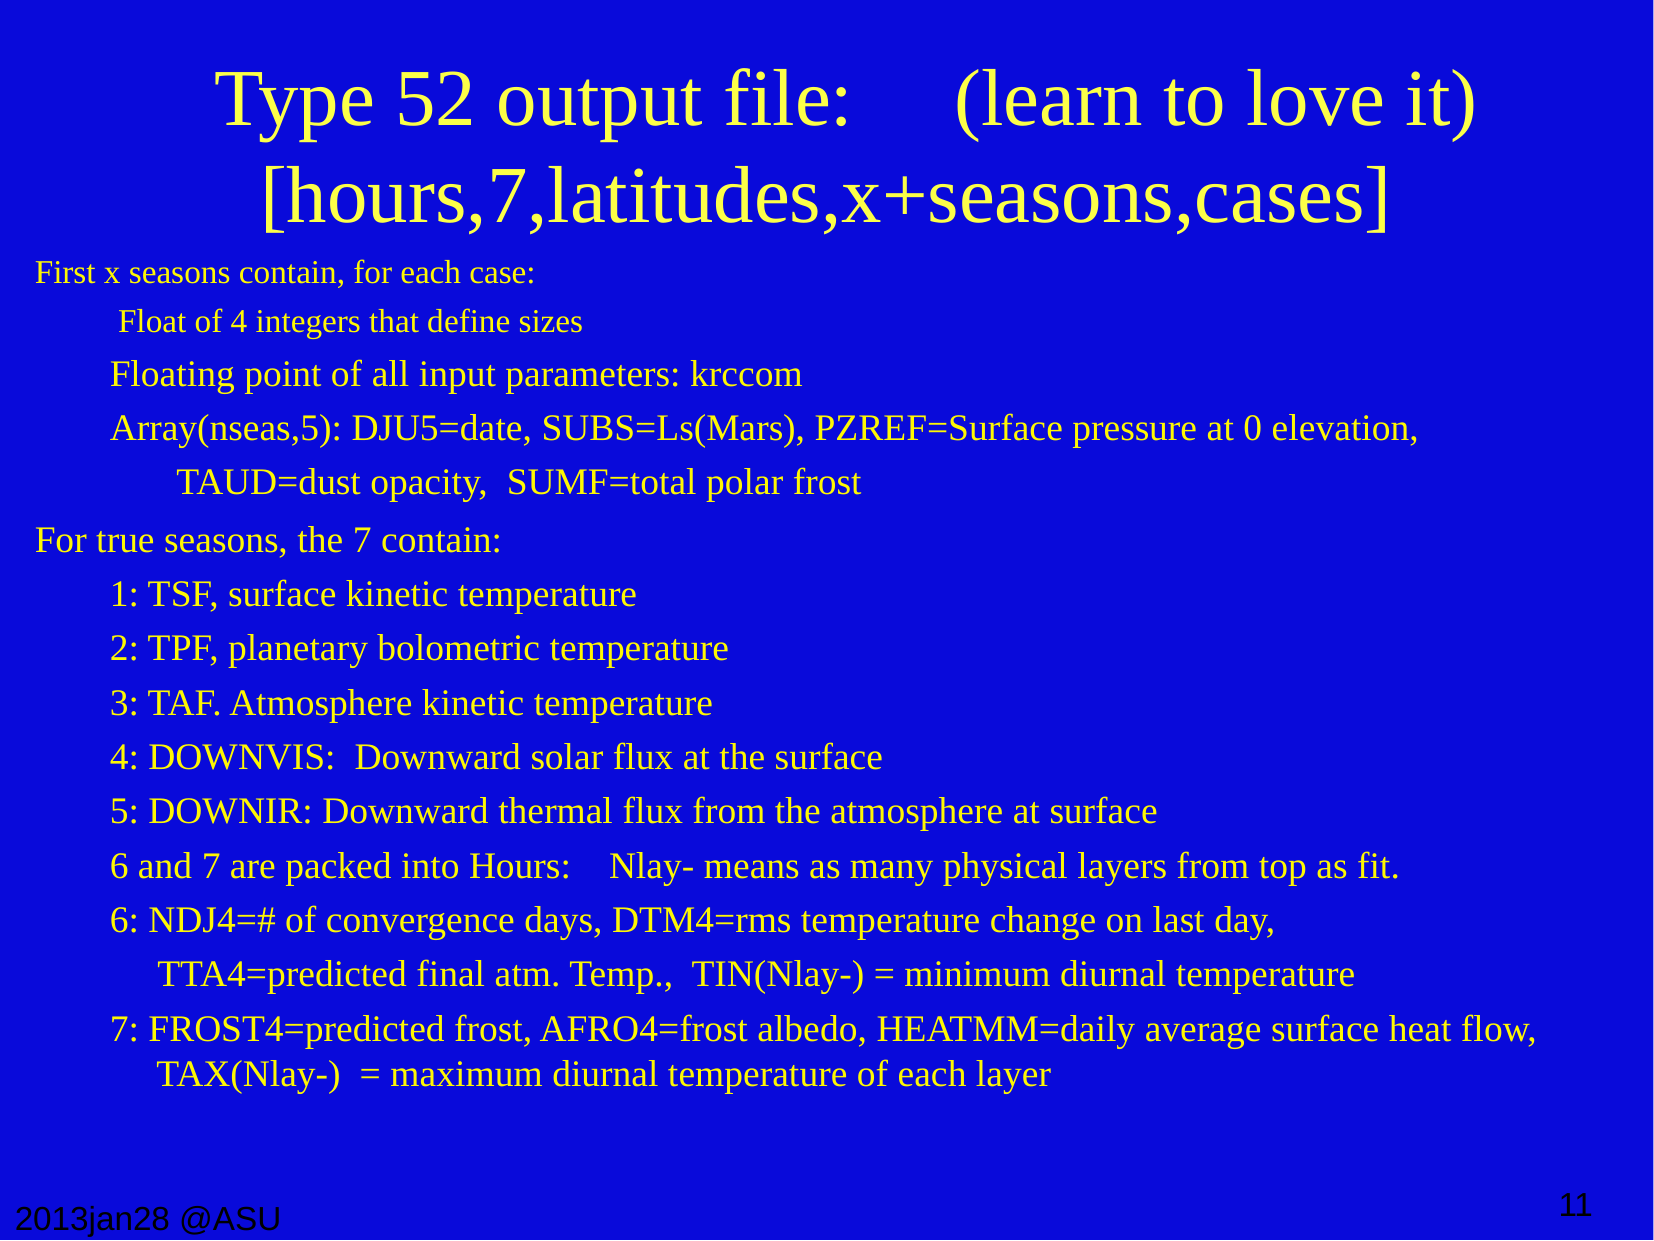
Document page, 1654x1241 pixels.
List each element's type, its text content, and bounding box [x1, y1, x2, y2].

text_box <number> [1543, 1175, 1654, 1241]
list First x seasons contain, for each case: Float of 4 integers that define sizes Floating point of all input parameters: krccom Array(nseas,5): DJU5=date, SUBS=Ls(Mars), PZREF=Surface pressure at 0 elevation, TAUD=dust opacity, SUMF=total polar frost For true seasons, the 7 contain: 1: TSF, surface kinetic temperature 2: TPF, planetary bolometric temperature 3: TAF. Atmosphere kinetic temperature 4: DOWNVIS: Downward solar flux at the surface 5: DOWNIR: Downward thermal flux from the atmosphere at surface 6 and 7 are packed into Hours: Nlay- means as many physical layers from top as fit. 6: NDJ4=# of convergence days, DTM4=rms temperature change on last day, TTA4=predicted final atm. Temp., TIN(Nlay-) = minimum diurnal temperature 7: FROST4=predicted frost, AFRO4=frost albedo, HEATMM=daily average surface heat flow, TAX(Nlay-) = maximum diurnal temperature of each layer [19, 242, 1618, 1181]
text_box 2013jan28 @ASU [0, 1188, 400, 1241]
title Type 52 output file: (learn to love it) [hours,7,latitudes,x+seasons,cases] [123, 36, 1529, 242]
